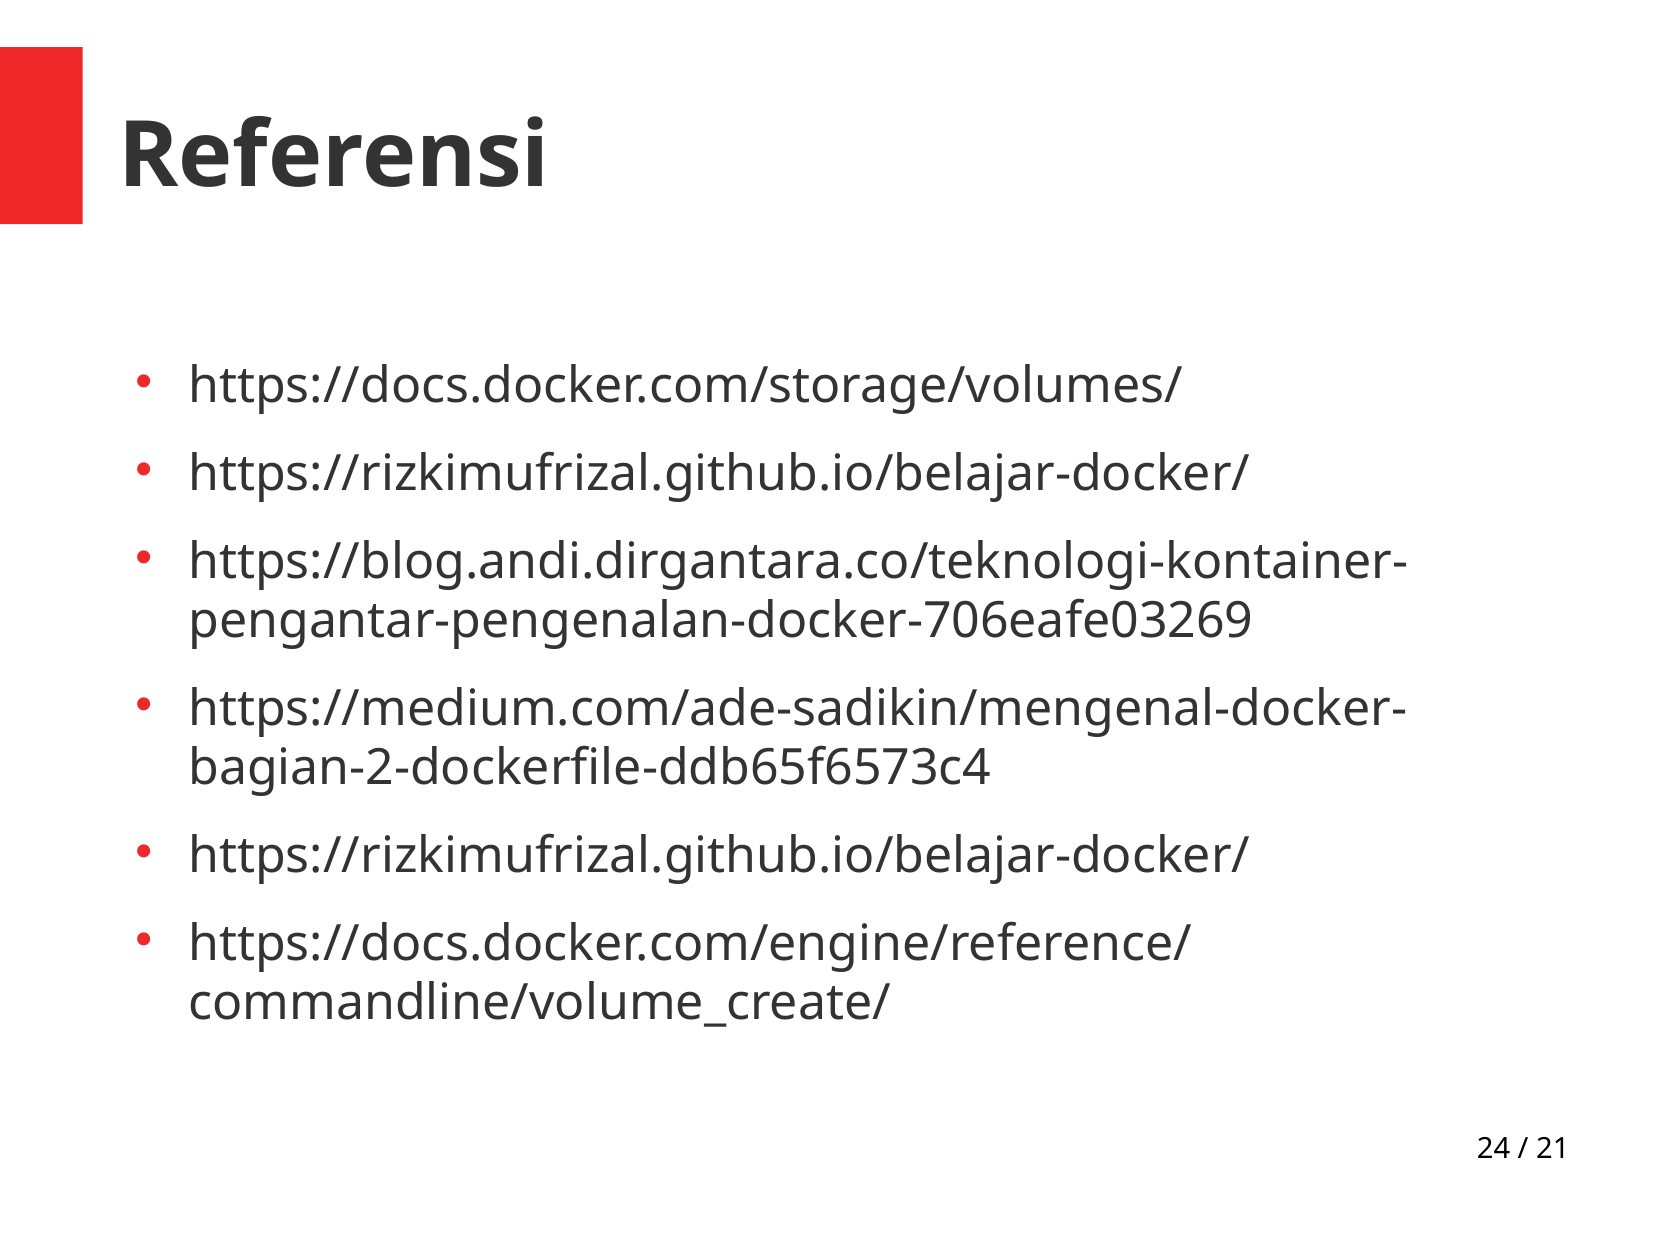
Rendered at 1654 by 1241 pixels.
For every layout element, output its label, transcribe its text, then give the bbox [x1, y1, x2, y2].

list https://docs.docker.com/storage/volumes/ https://rizkimufrizal.github.io/belajar-docker/ https://blog.andi.dirgantara.co/teknologi-kontainer-pengantar-pengenalan-docker-706eafe03269 https://medium.com/ade-sadikin/mengenal-docker-bagian-2-dockerfile-ddb65f6573c4 https://rizkimufrizal.github.io/belajar-docker/ https://docs.docker.com/engine/reference/commandline/volume_create/ [118, 354, 1536, 1074]
title Referensi [118, 49, 1571, 257]
